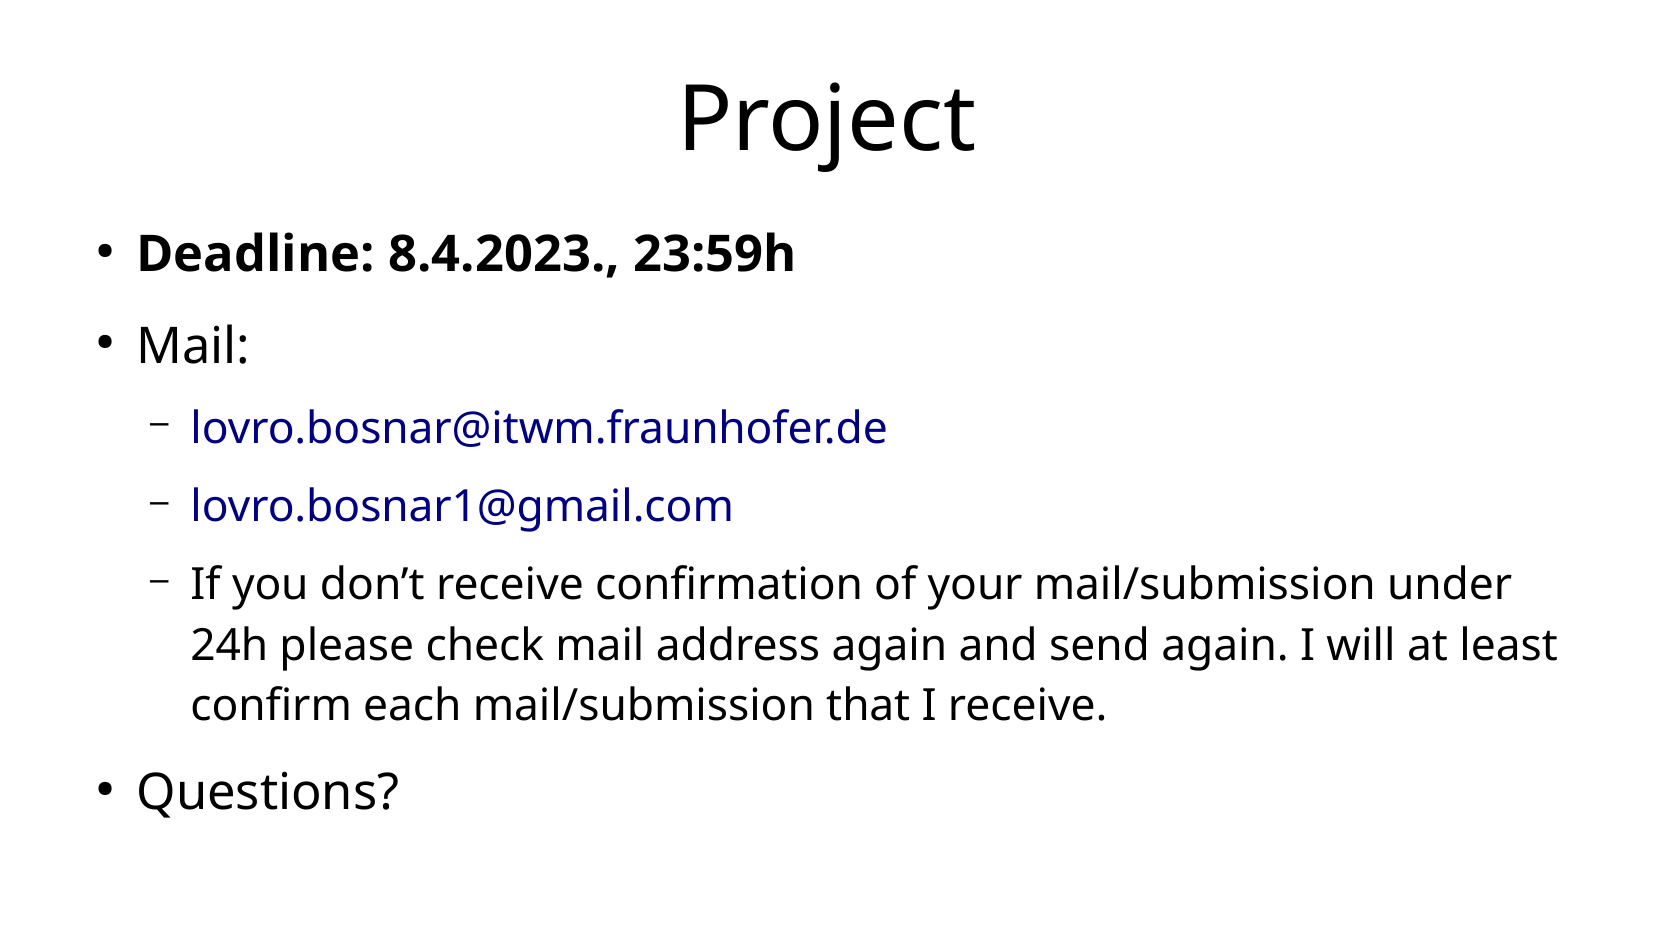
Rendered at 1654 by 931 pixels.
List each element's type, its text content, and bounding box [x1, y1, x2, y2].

title Project [82, 37, 1571, 193]
list Deadline: 8.4.2023., 23:59h Mail: lovro.bosnar@itwm.fraunhofer.de lovro.bosnar1@gmail.com If you don’t receive confirmation of your mail/submission under 24h please check mail address again and send again. I will at least confirm each mail/submission that I receive. Questions? [82, 217, 1571, 826]
